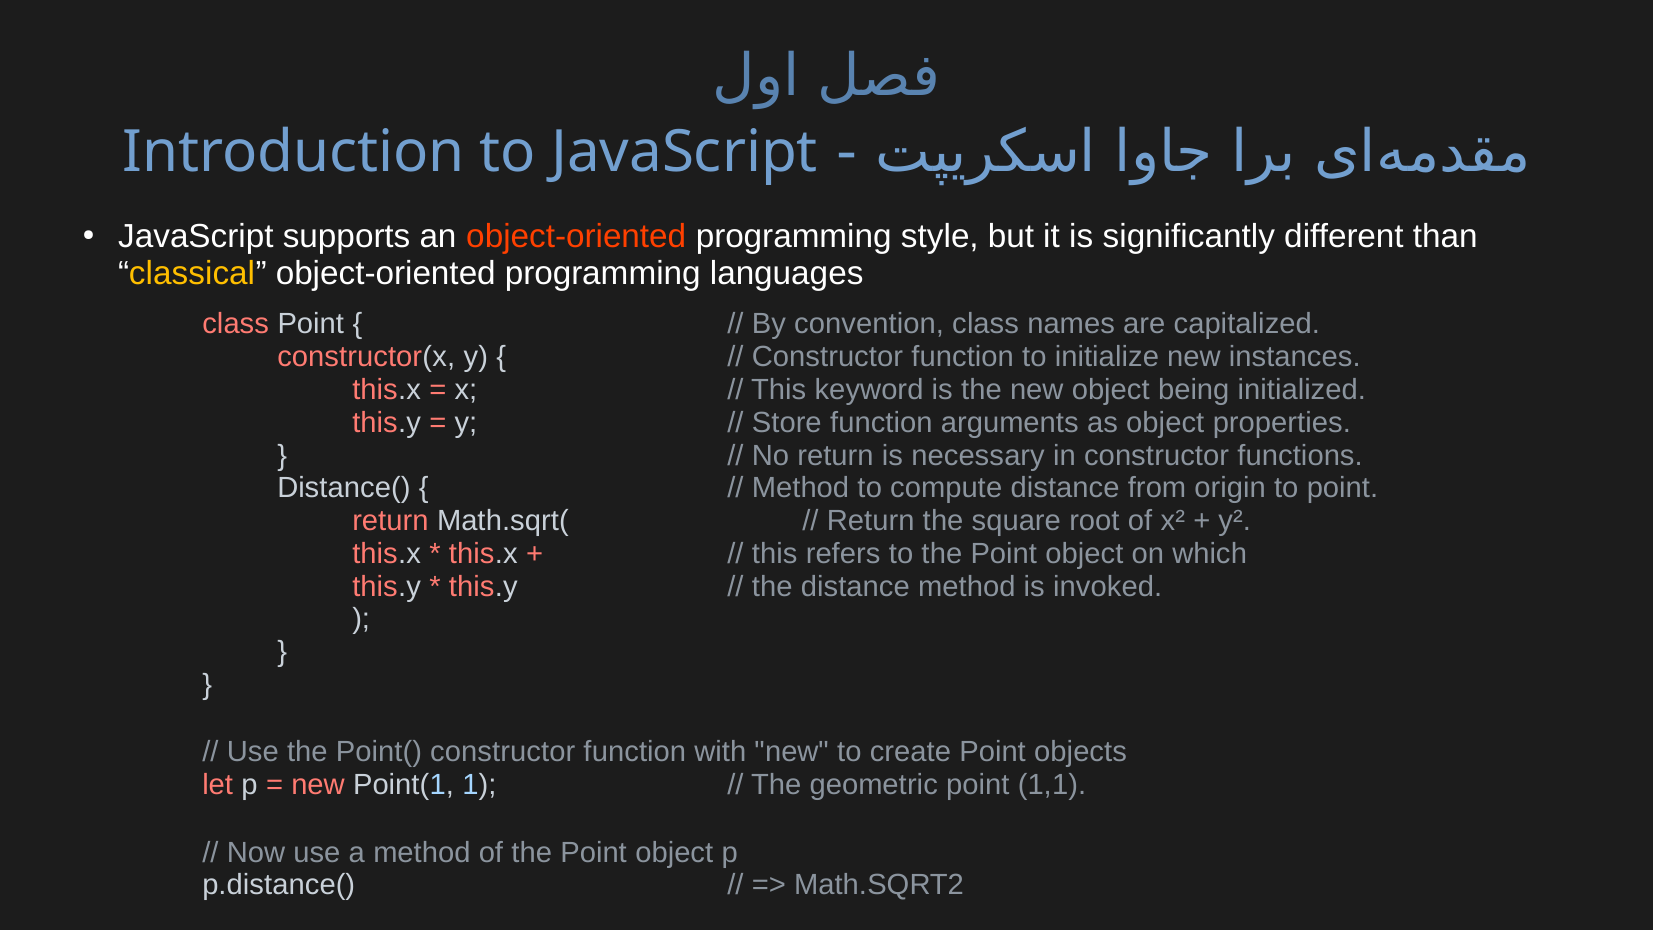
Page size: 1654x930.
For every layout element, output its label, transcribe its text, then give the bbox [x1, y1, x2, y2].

text_box class Point { // By convention, class names are capitalized. constructor(x, y) { // Constructor function to initialize new instances. this.x = x; // This keyword is the new object being initialized. this.y = y; // Store function arguments as object properties. } // No return is necessary in constructor functions. Distance() { // Method to compute distance from origin to point. return Math.sqrt( // Return the square root of x² + y². this.x * this.x + // this refers to the Point object on which this.y * this.y // the distance method is invoked. ); } } // Use the Point() constructor function with "new" to create Point objects let p = new Point(1, 1); // The geometric point (1,1). // Now use a method of the Point object p p.distance() // => Math.SQRT2 [187, 300, 1463, 930]
title فصل اول مقدمه‌ای برا جاوا اسکریپت - Introduction to JavaScript [82, 37, 1571, 193]
list JavaScript supports an object-oriented programming style, but it is significantly different than “classical” object-oriented programming languages [82, 217, 1571, 376]
